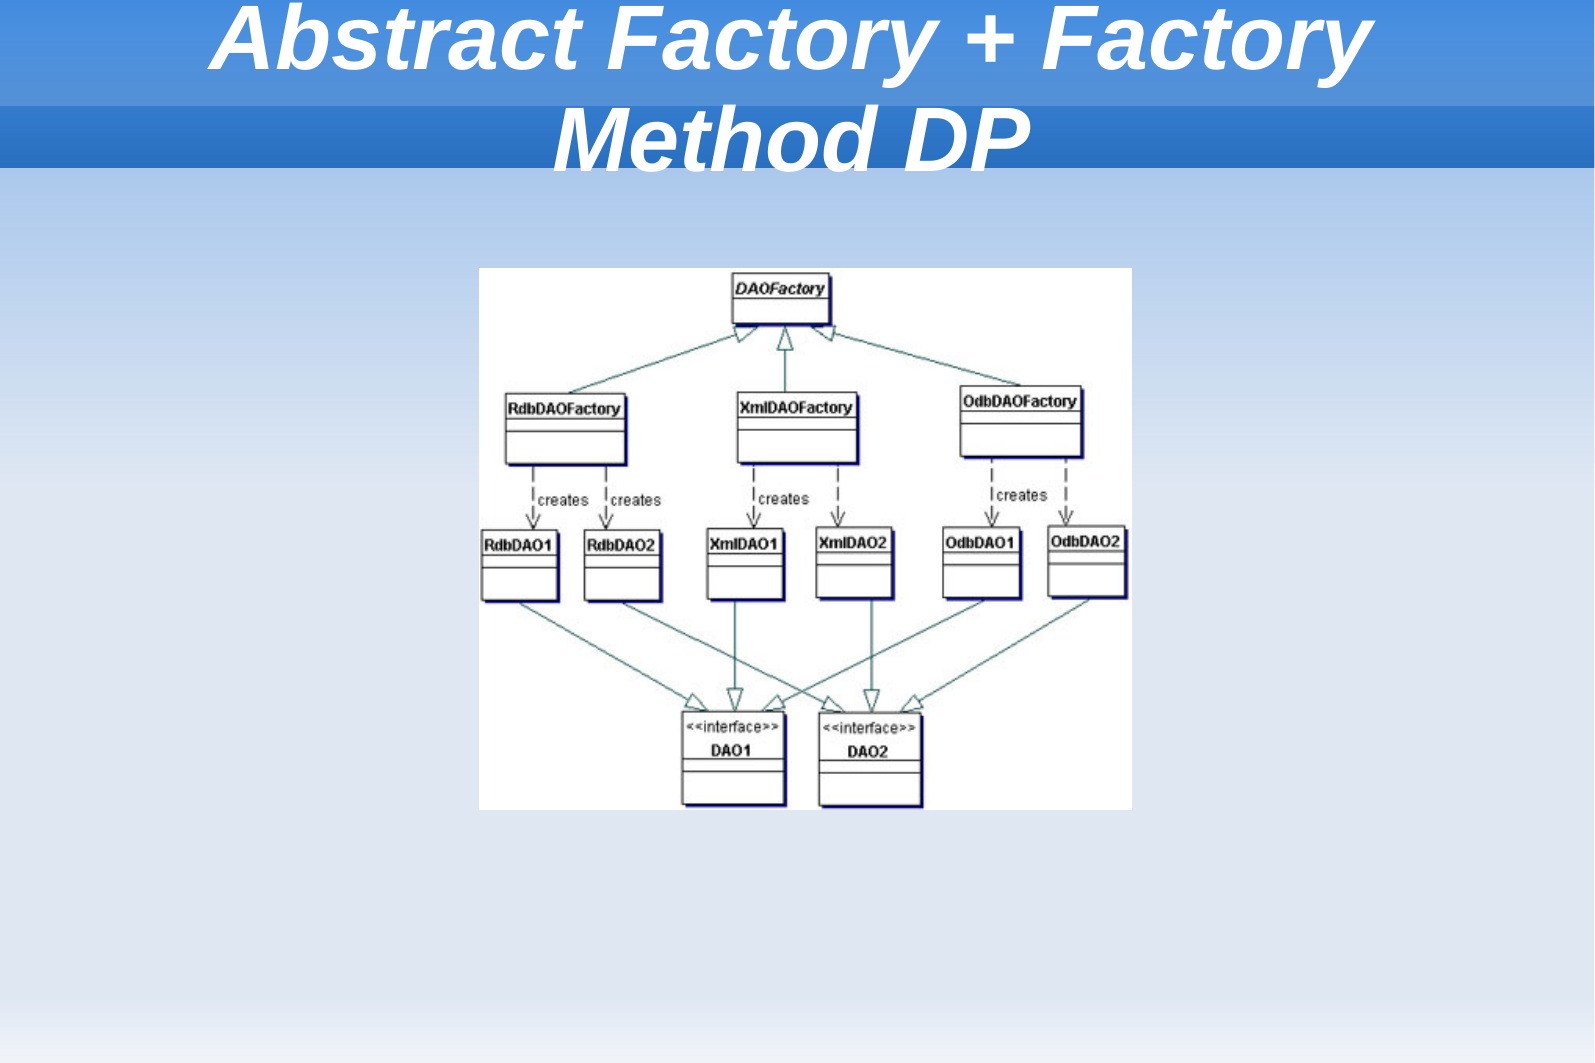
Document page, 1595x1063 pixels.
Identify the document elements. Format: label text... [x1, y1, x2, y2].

picture [0, 0, 1595, 1063]
title Abstract Factory + Factory Method DP [74, 0, 1510, 205]
